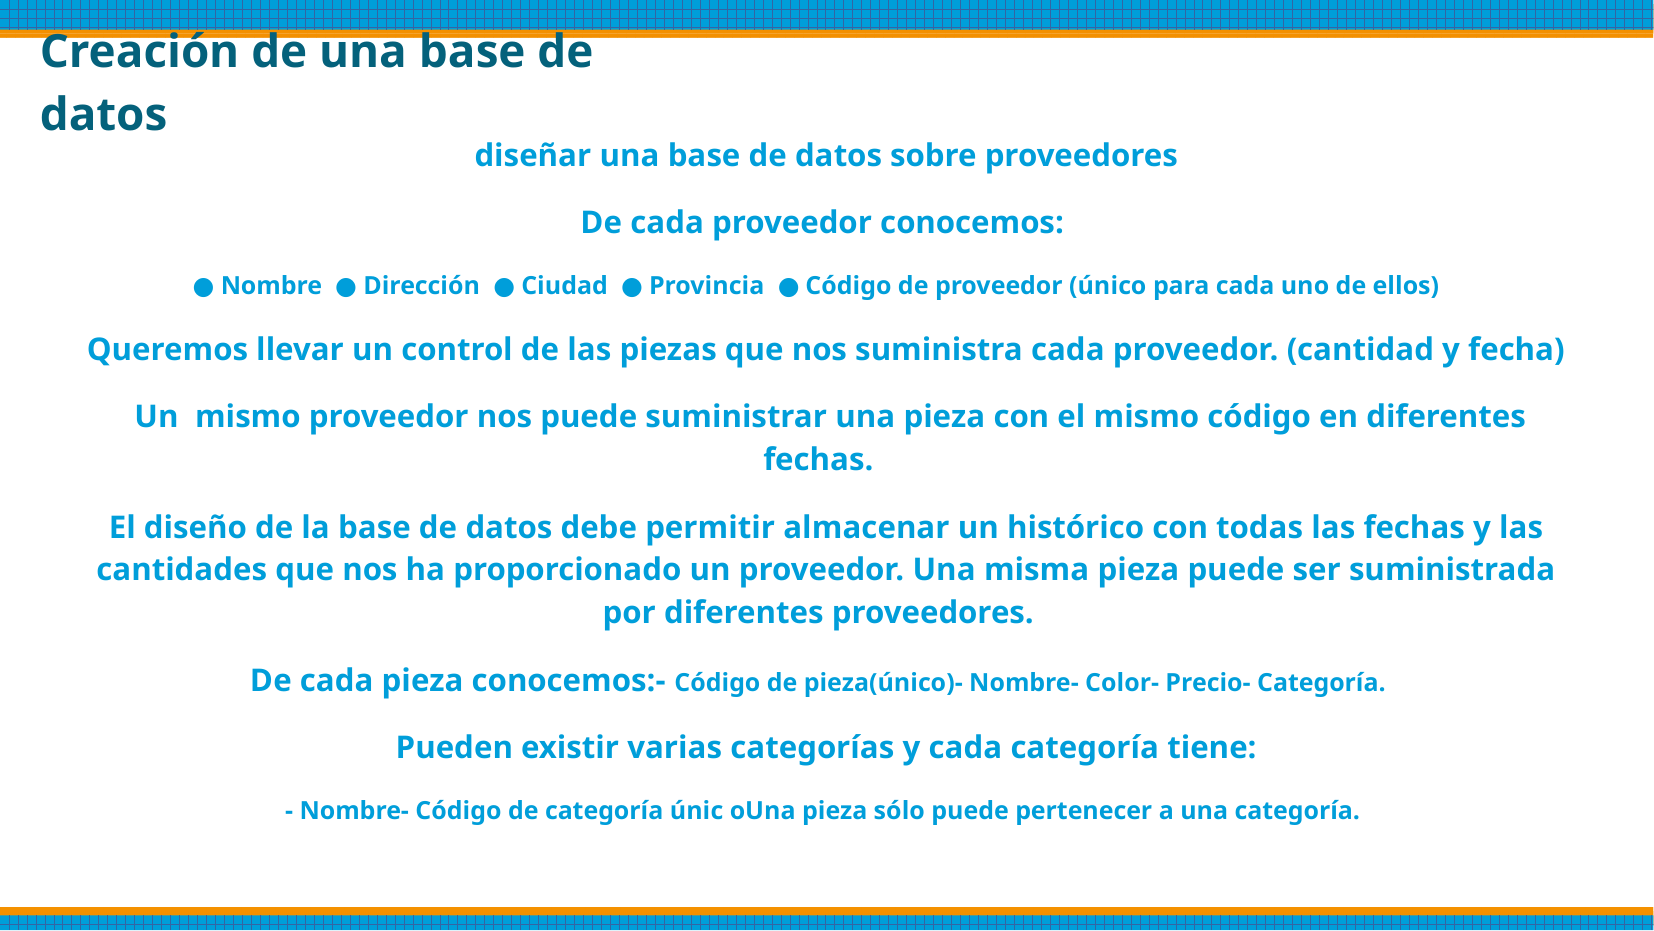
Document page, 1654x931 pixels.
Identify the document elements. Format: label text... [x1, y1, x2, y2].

text_box Creación de una base de datos [33, 44, 739, 119]
subtitle diseñar una base de datos sobre proveedores De cada proveedor conocemos: ● Nombre ● Dirección ● Ciudad ● Provincia ● Código de proveedor (único para cada uno de ellos) Queremos llevar un control de las piezas que nos suministra cada proveedor. (cantidad y fecha) Un mismo proveedor nos puede suministrar una pieza con el mismo código en diferentes fechas. El diseño de la base de datos debe permitir almacenar un histórico con todas las fechas y las cantidades que nos ha proporcionado un proveedor. Una misma pieza puede ser suministrada por diferentes proveedores. De cada pieza conocemos:- Código de pieza(único)- Nombre- Color- Precio- Categoría. Pueden existir varias categorías y cada categoría tiene: - Nombre- Código de categoría únic oUna pieza sólo puede pertenecer a una categoría. [82, 59, 1571, 901]
